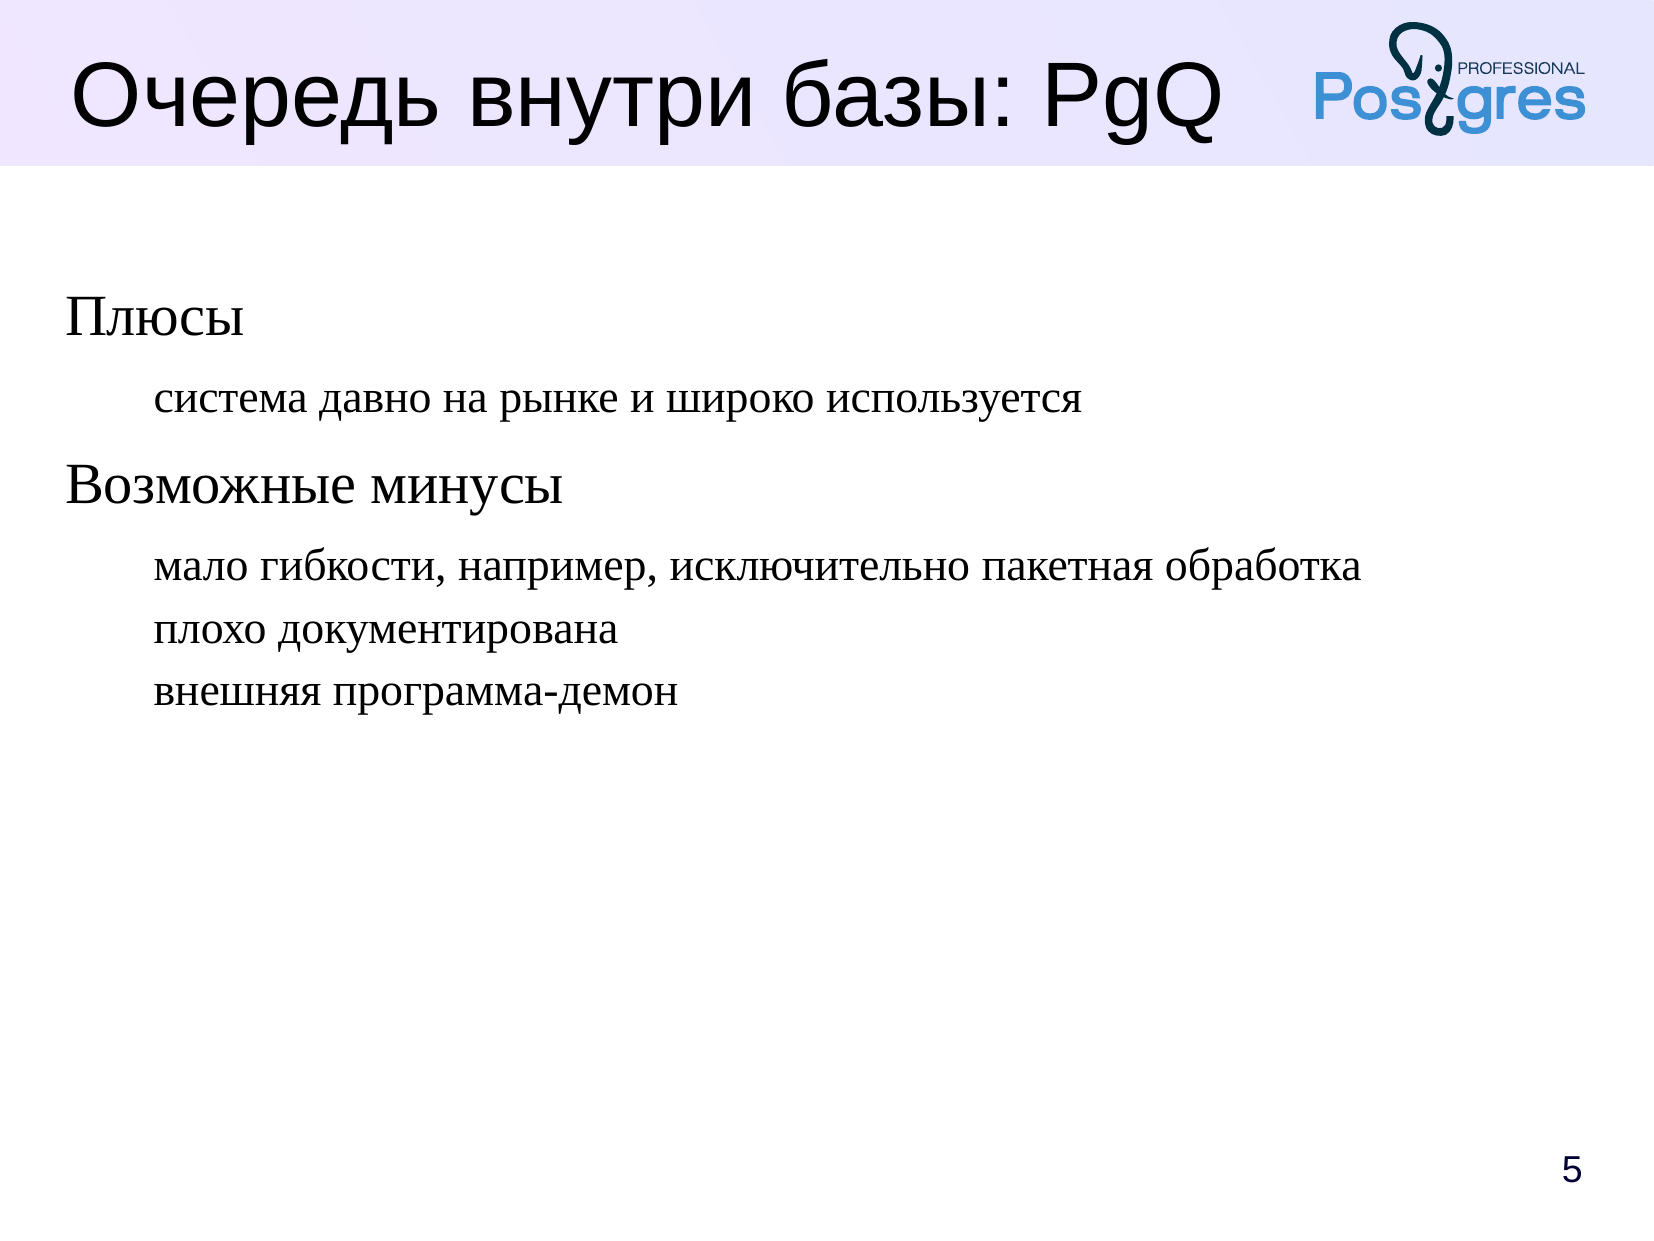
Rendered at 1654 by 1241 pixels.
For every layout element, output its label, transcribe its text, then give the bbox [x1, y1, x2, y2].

list Плюсы система давно на рынке и широко используется Возможные минусы мало гибкости, например, исключительно пакетная обработка плохо документирована внешняя программа-демон [64, 283, 1577, 1141]
title Очередь внутри базы: PgQ [70, 43, 1241, 147]
